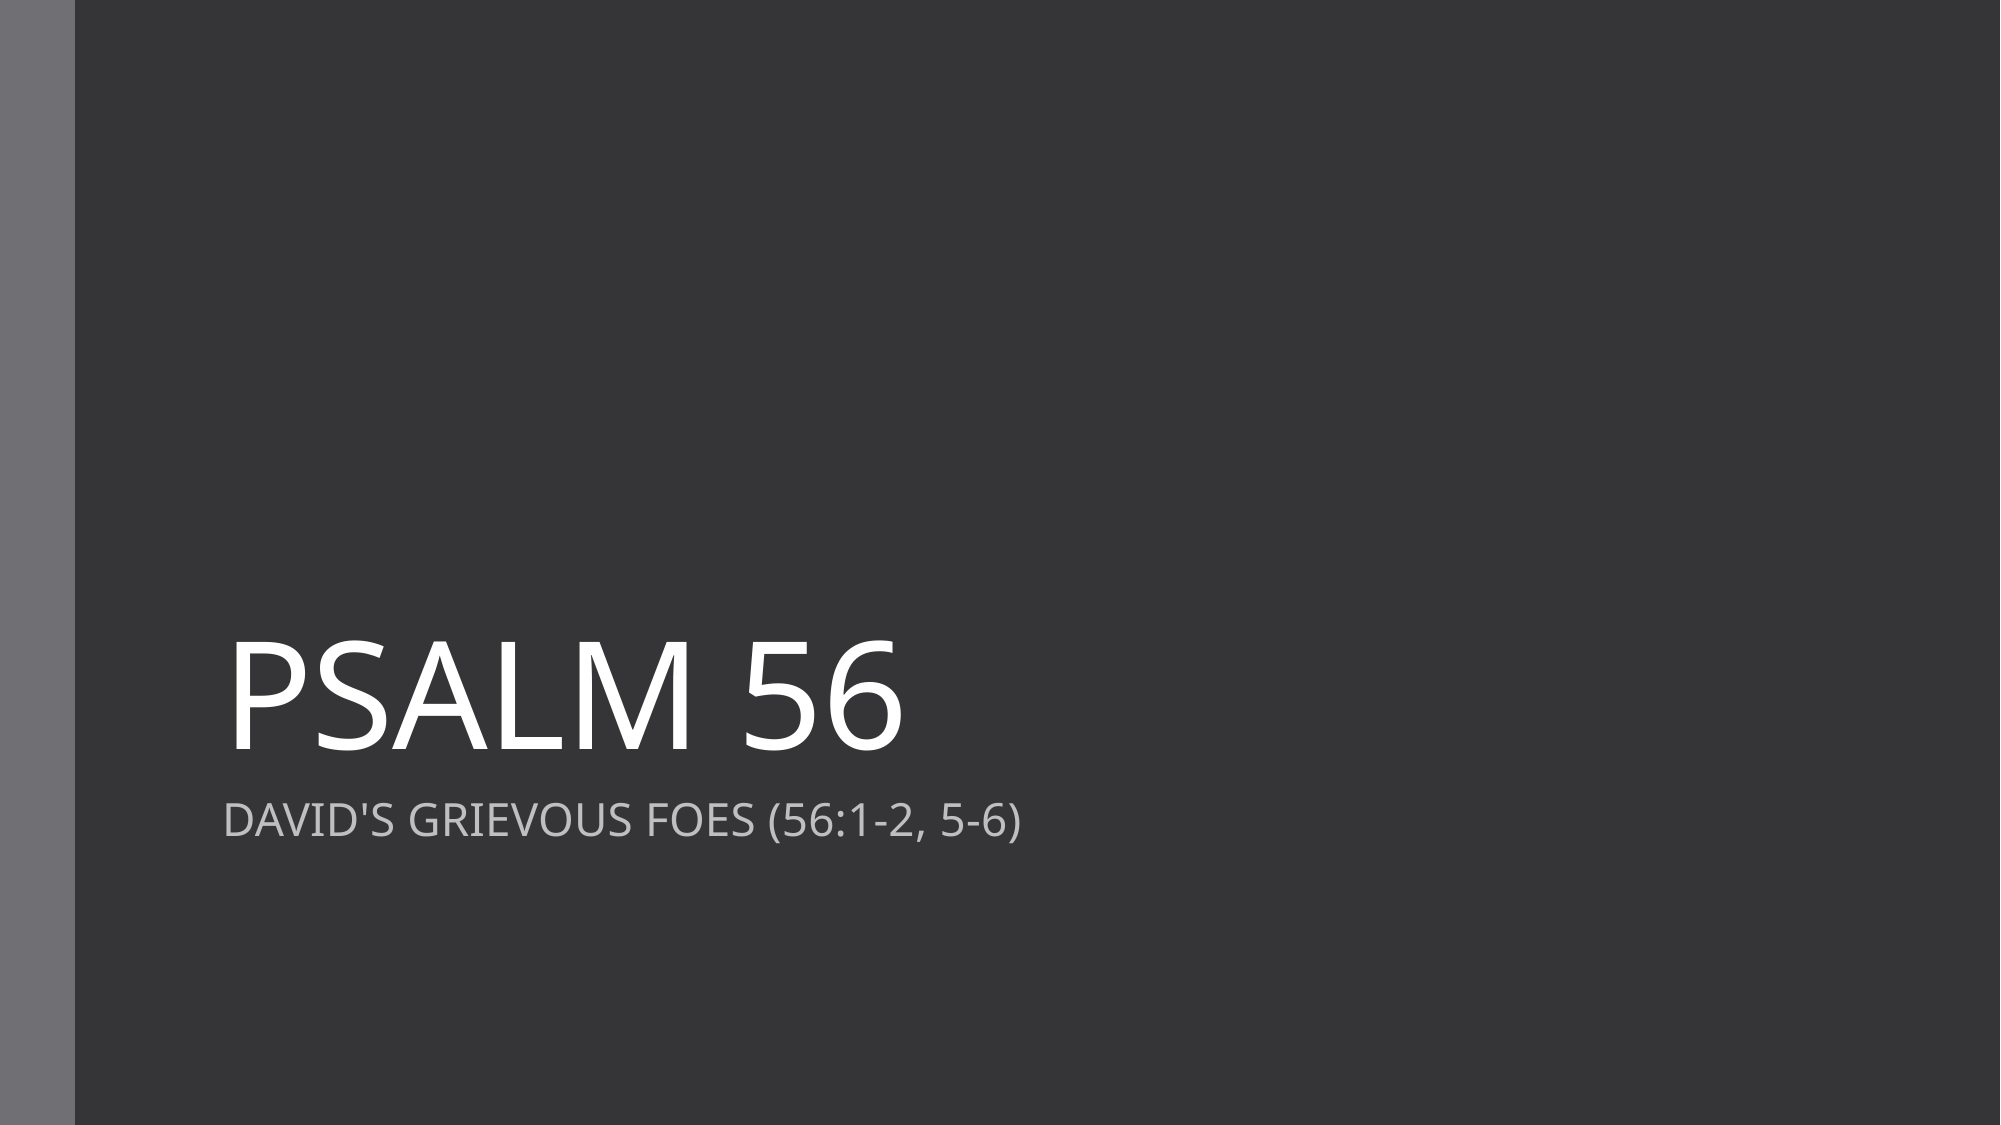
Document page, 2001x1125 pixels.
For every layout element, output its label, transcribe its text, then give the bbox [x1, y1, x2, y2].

subtitle DAVID'S GRIEVOUS FOES (56:1-2, 5-6) [206, 787, 1752, 1066]
title PSALM 56 [206, 124, 1752, 787]
